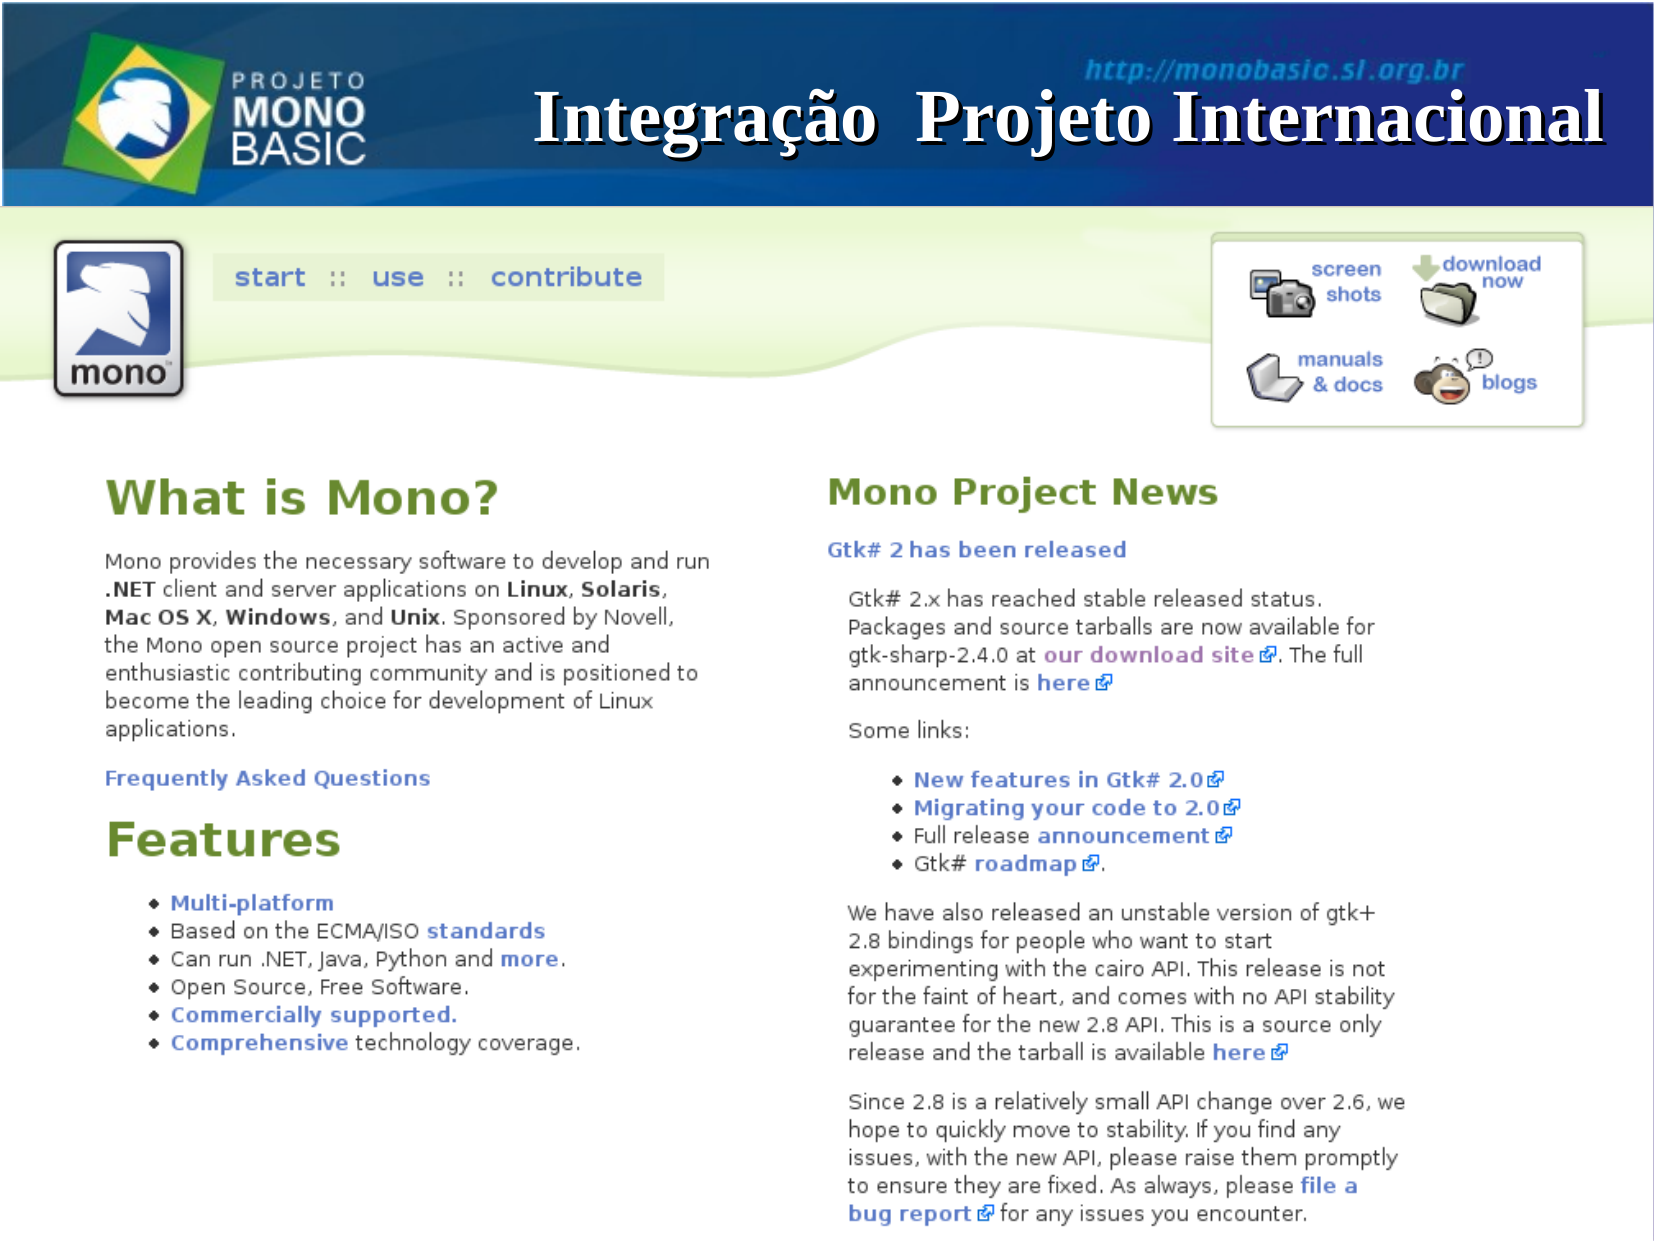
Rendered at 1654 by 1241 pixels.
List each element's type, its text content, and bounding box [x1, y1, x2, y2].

picture [0, 2, 1654, 1241]
title Integração Projeto Internacional [222, 43, 1606, 191]
